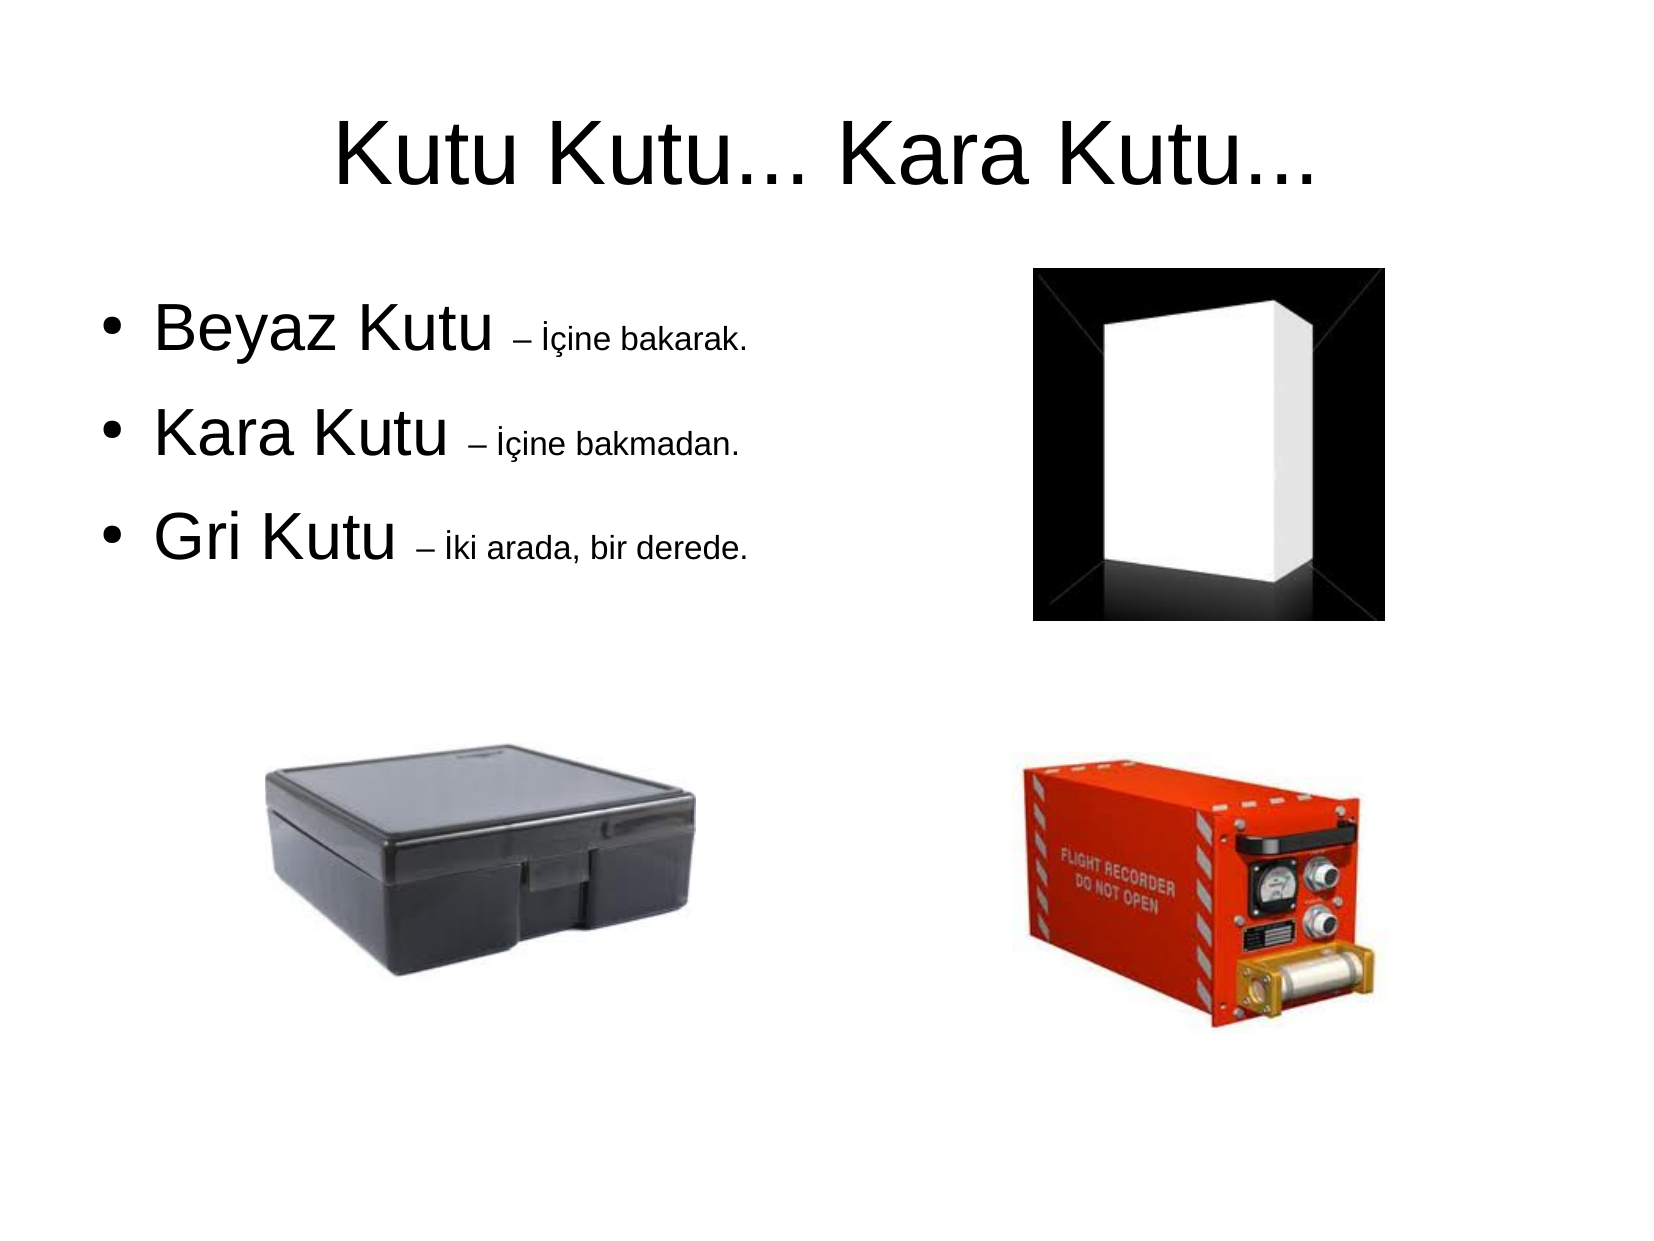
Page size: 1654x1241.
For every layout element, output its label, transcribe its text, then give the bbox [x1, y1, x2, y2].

list Beyaz Kutu – İçine bakarak. Kara Kutu – İçine bakmadan. Gri Kutu – İki arada, bir derede. [82, 290, 1571, 1109]
picture [1012, 752, 1388, 1034]
picture [1033, 268, 1385, 621]
title Kutu Kutu... Kara Kutu... [82, 49, 1571, 257]
picture [265, 717, 696, 1004]
